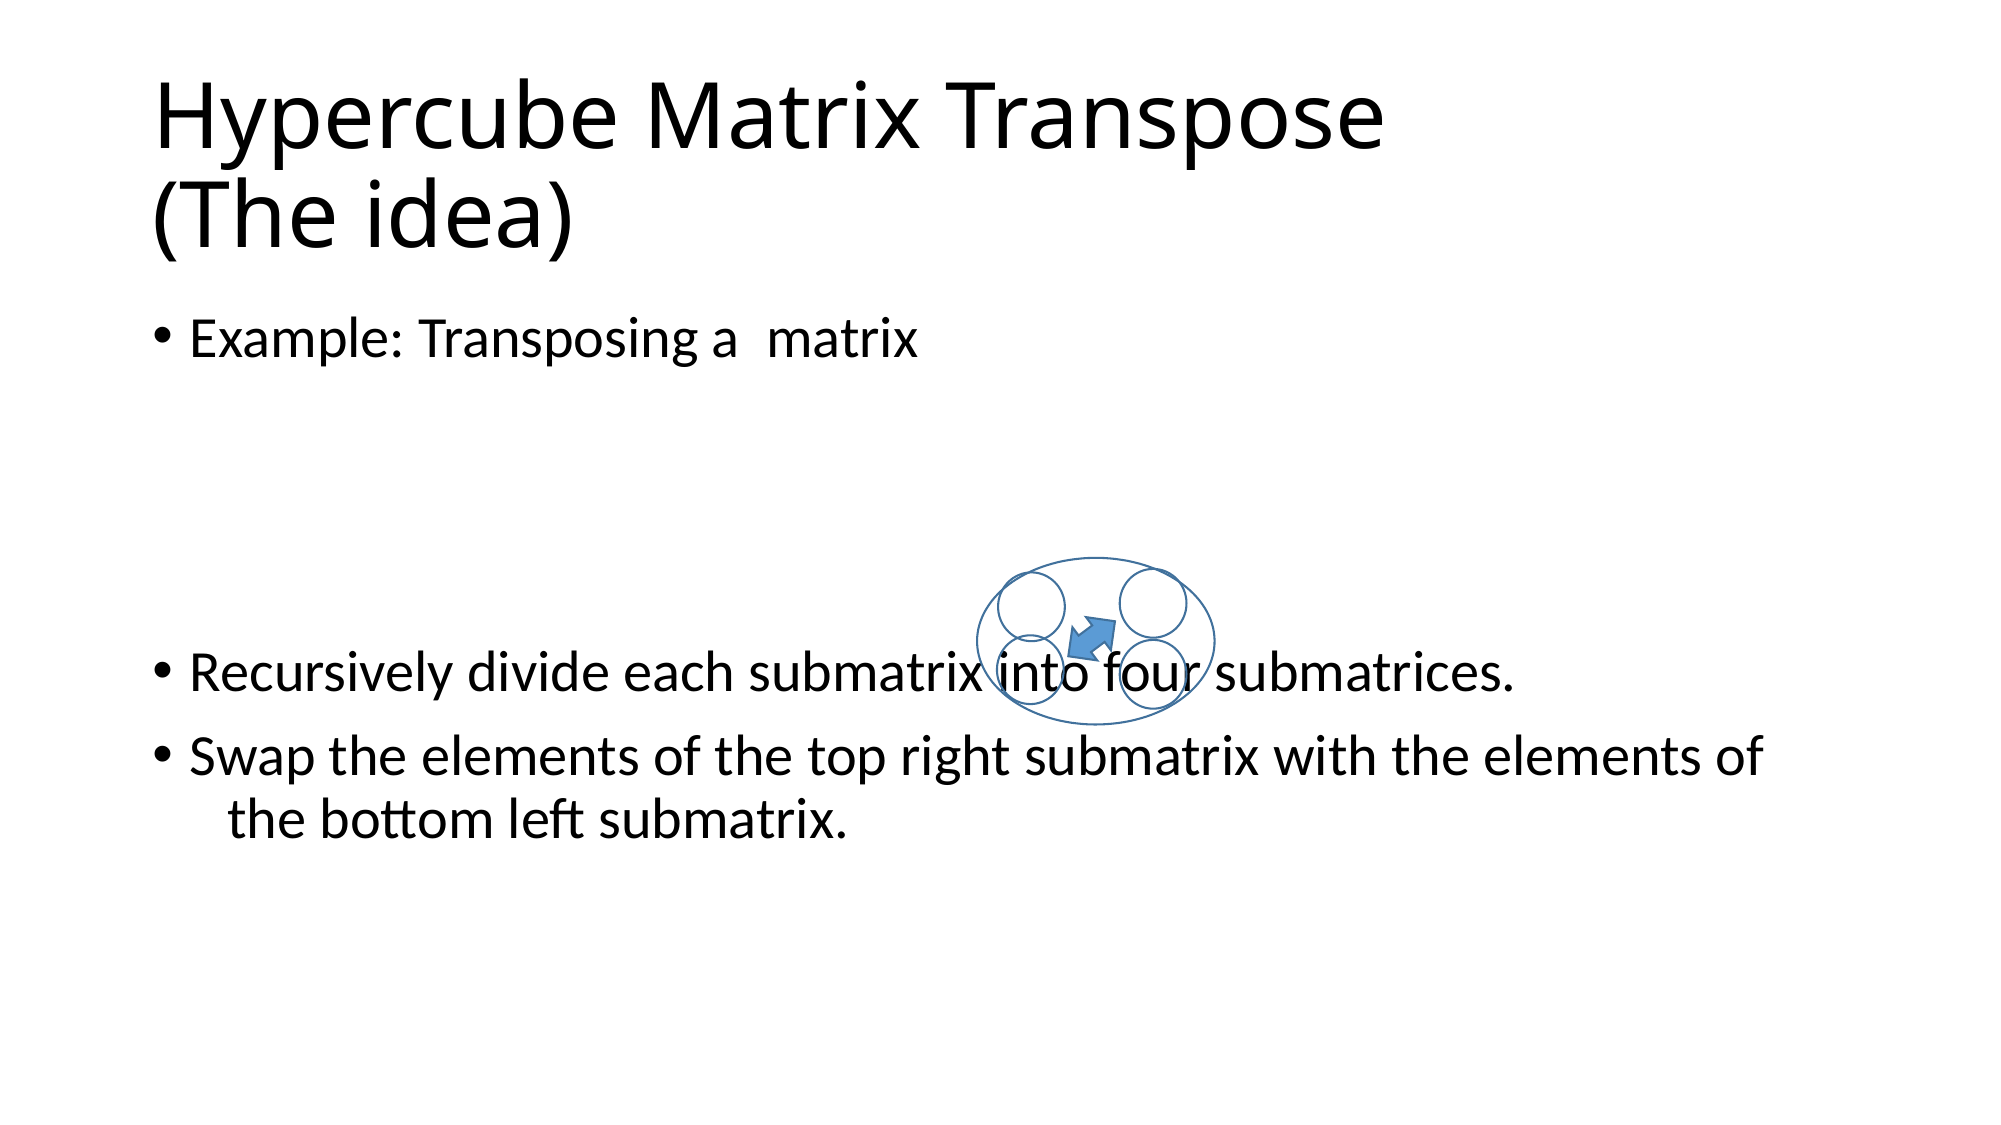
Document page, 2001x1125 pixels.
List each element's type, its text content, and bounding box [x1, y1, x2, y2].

list Example: Transposing a matrix Recursively divide each submatrix into four submatrices. Swap the elements of the top right submatrix with the elements of the bottom left submatrix. [137, 299, 1863, 1014]
title Hypercube Matrix Transpose (The idea) [137, 59, 1863, 278]
text_box [1068, 617, 1115, 661]
